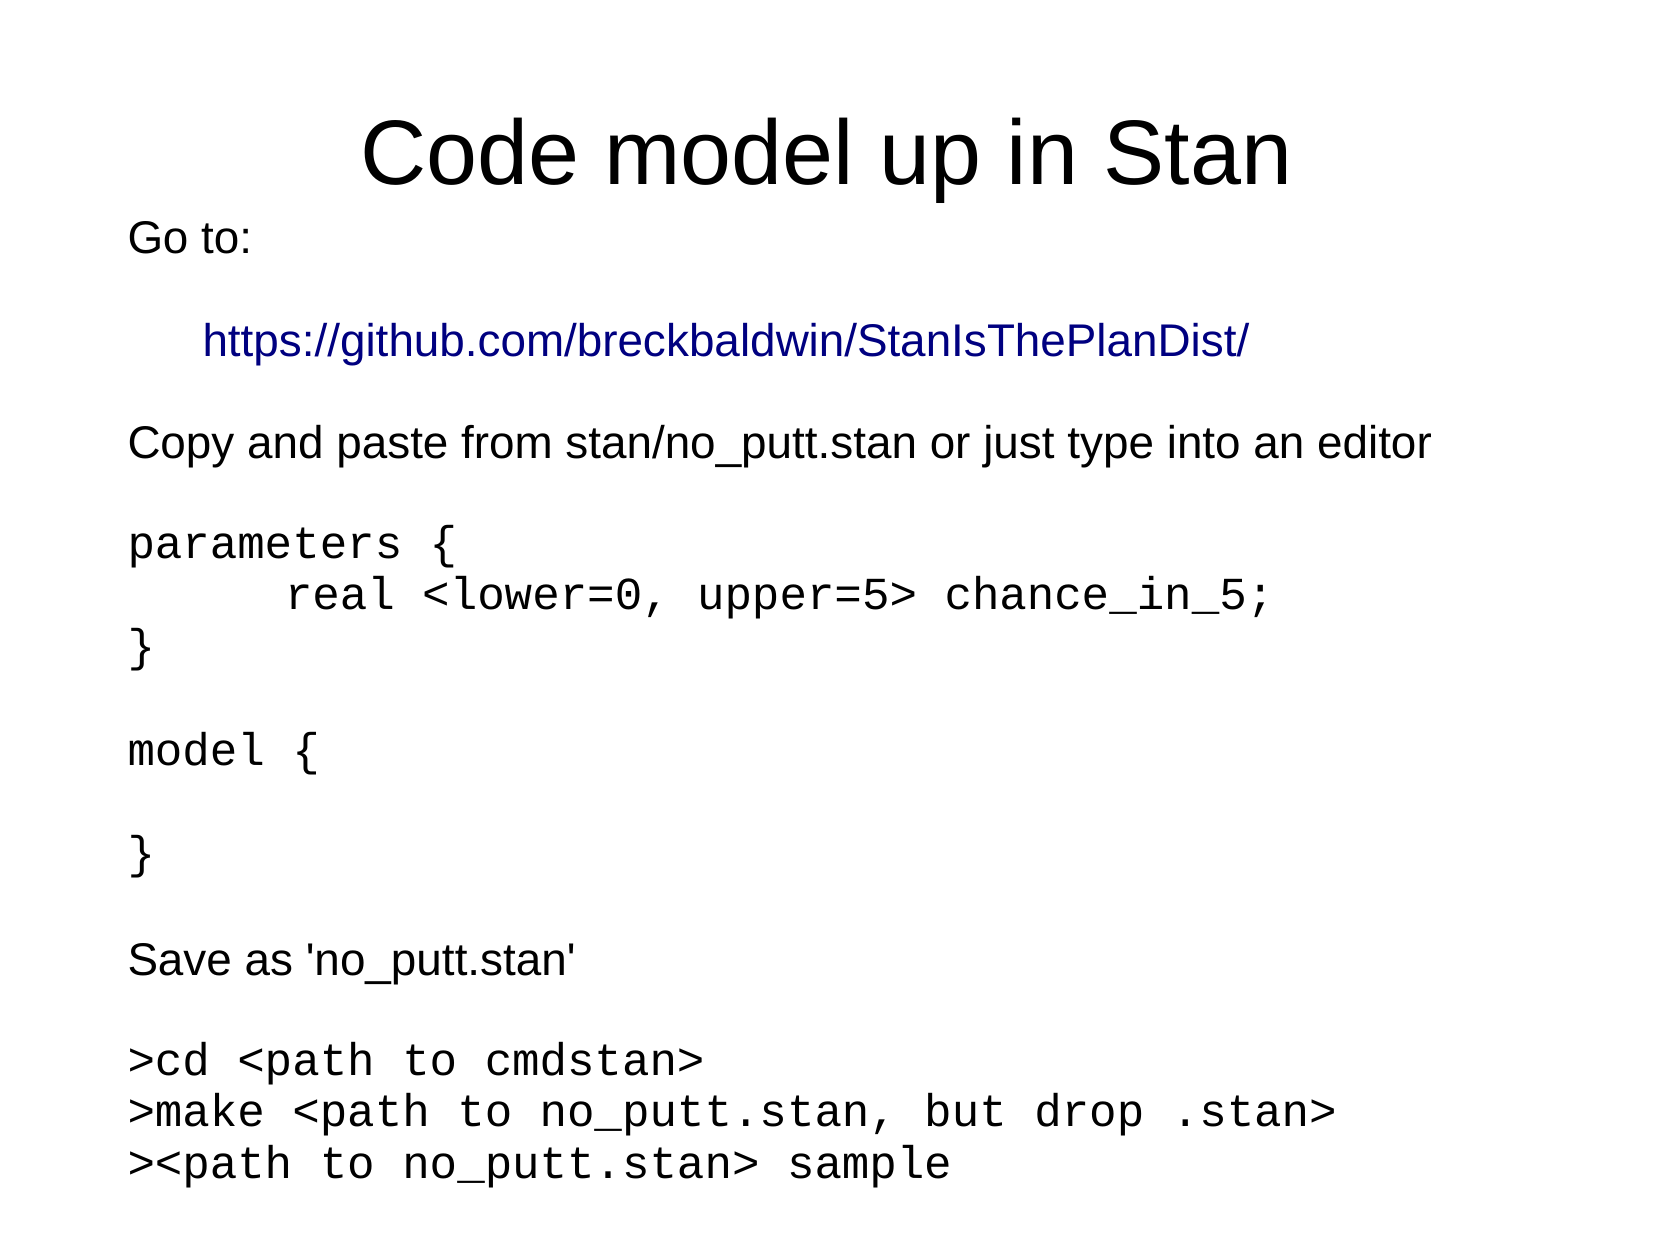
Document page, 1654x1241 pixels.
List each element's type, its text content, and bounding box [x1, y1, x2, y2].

title Code model up in Stan [82, 49, 1571, 257]
text_box Go to: https://github.com/breckbaldwin/StanIsThePlanDist/ Copy and paste from stan/no_putt.stan or just type into an editor parameters { real <lower=0, upper=5> chance_in_5; } model { } Save as 'no_putt.stan' >cd <path to cmdstan> >make <path to no_putt.stan, but drop .stan> ><path to no_putt.stan> sample [112, 204, 1467, 1123]
